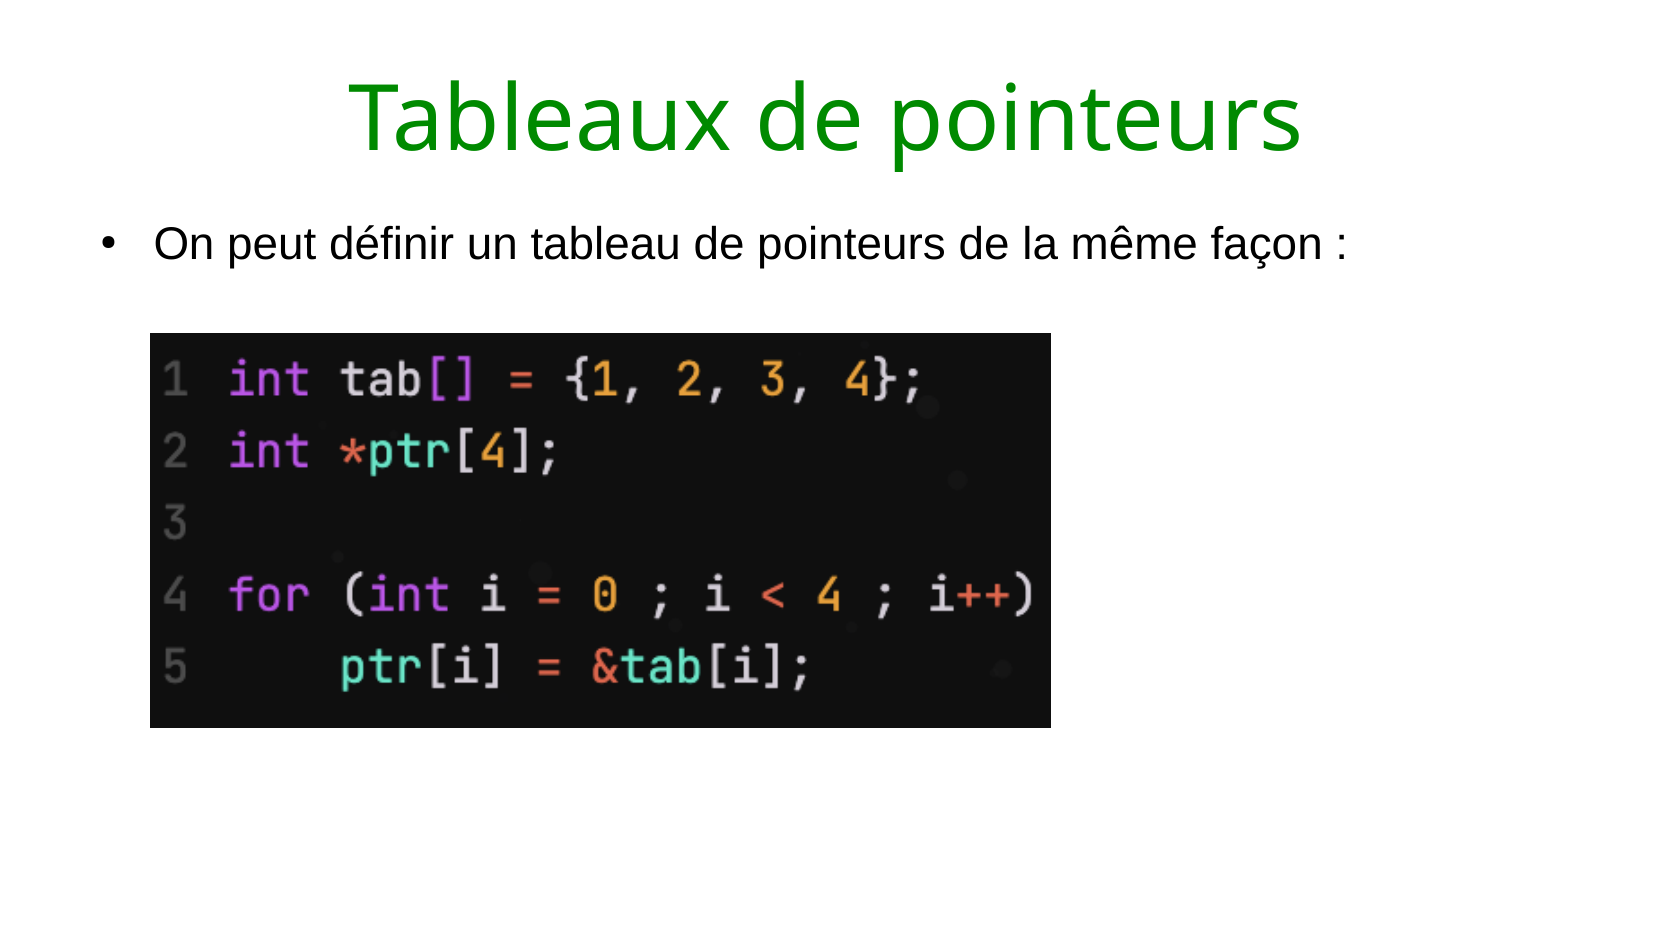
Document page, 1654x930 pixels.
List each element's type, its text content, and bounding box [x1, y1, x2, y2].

title Tableaux de pointeurs [82, 37, 1571, 193]
list On peut définir un tableau de pointeurs de la même façon : [82, 217, 1571, 757]
picture [150, 333, 1051, 728]
